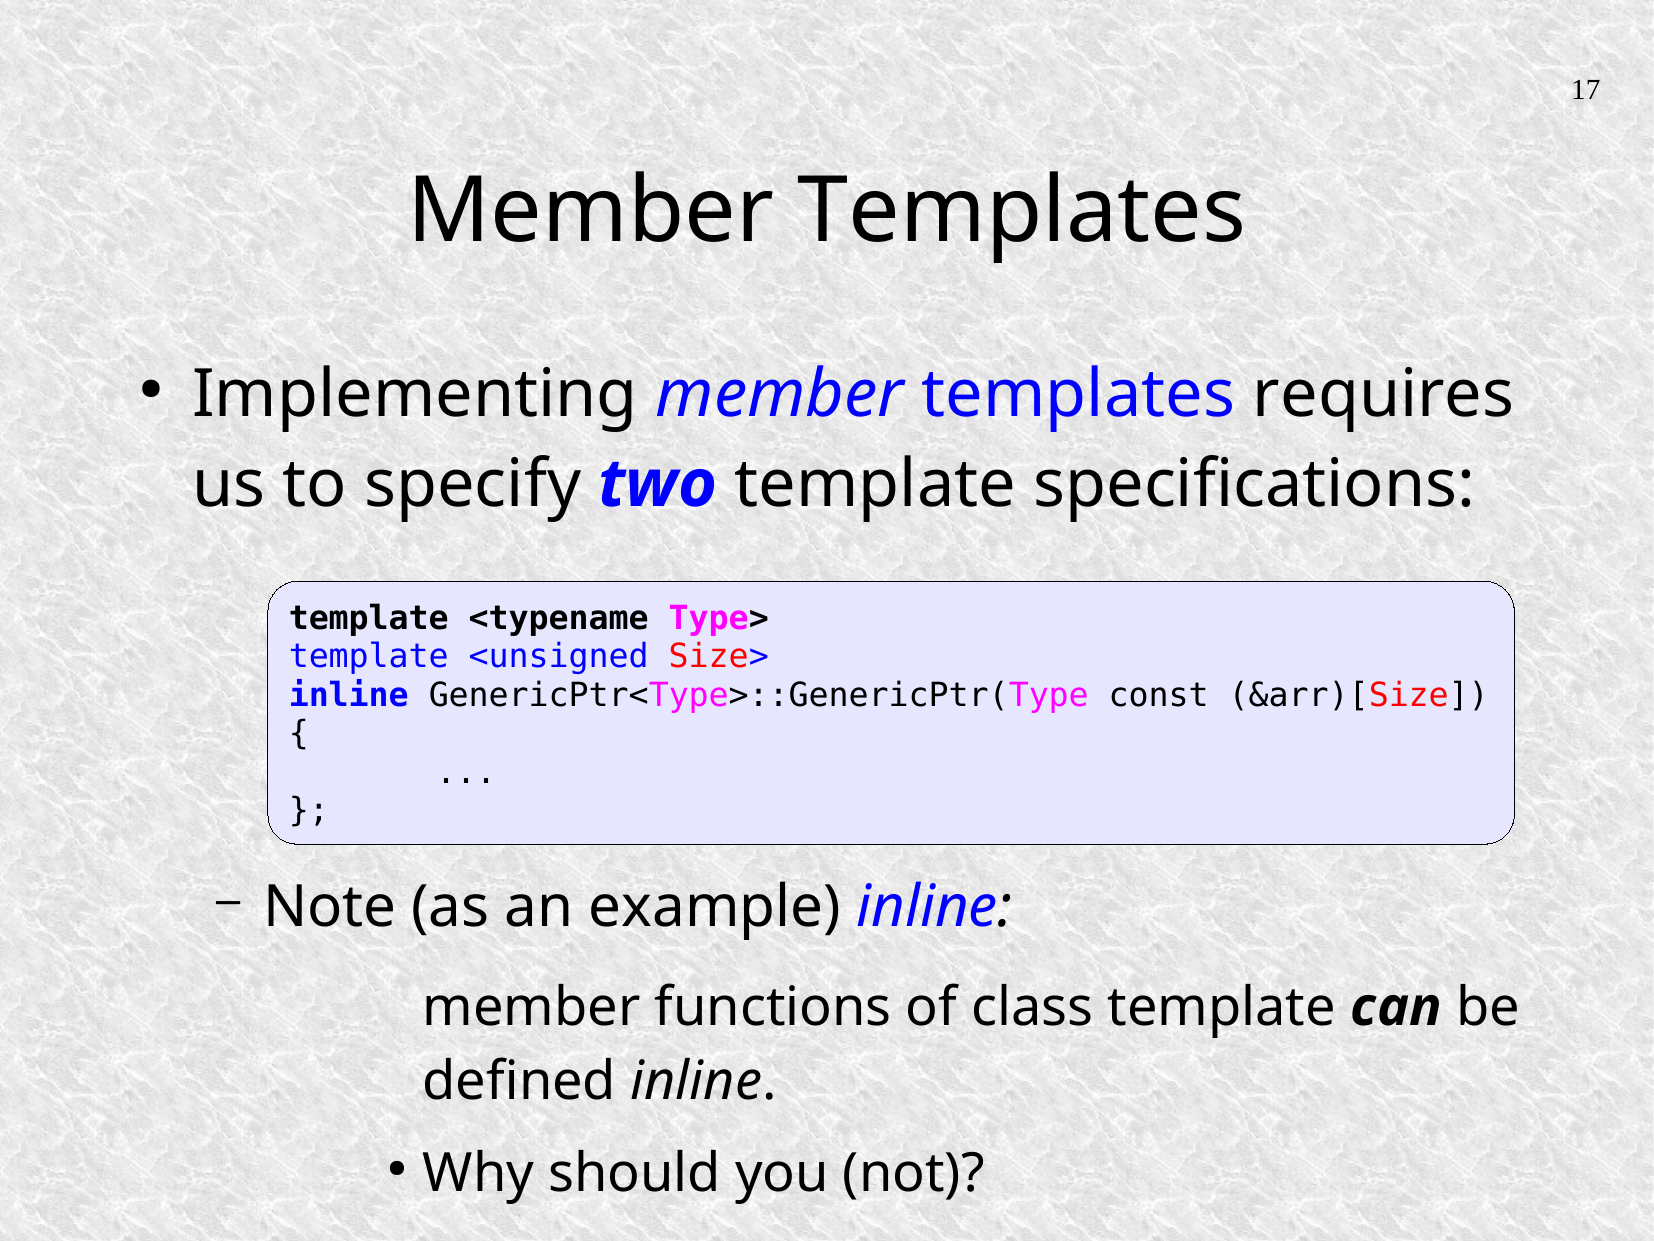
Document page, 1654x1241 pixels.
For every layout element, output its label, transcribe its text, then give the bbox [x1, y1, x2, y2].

list Implementing member templates requires us to specify two template specifications: Note (as an example) inline: member functions of class template can be defined inline. Why should you (not)? [121, 344, 1534, 1180]
text_box template <typename Type> template <unsigned Size> inline GenericPtr<Type>::GenericPtr(Type const (&arr)[Size]) { ... }; [288, 598, 1503, 905]
text_box [267, 581, 1515, 843]
picture [0, 0, 1654, 1241]
title Member Templates [121, 102, 1534, 311]
